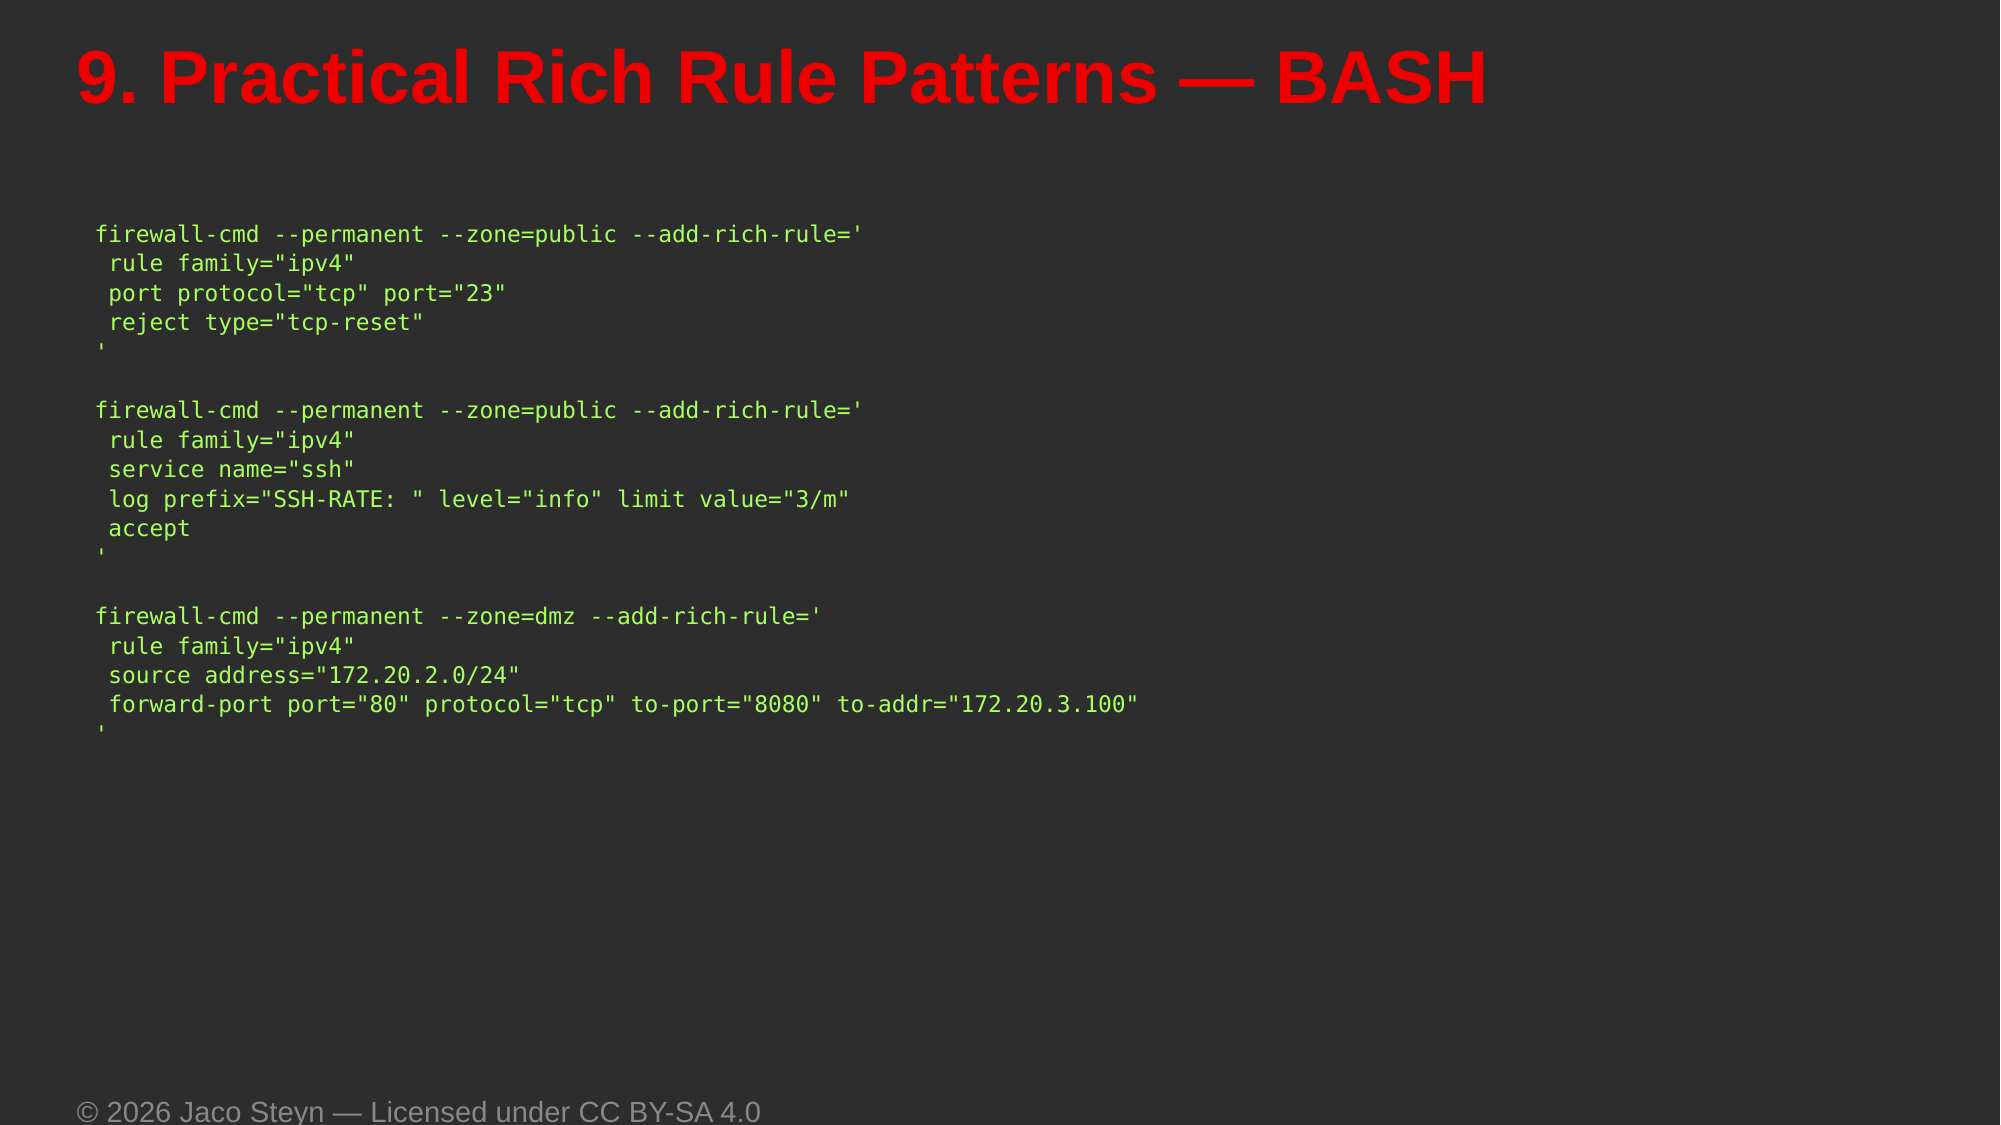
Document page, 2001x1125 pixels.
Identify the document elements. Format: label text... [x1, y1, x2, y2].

text_box 9. Practical Rich Rule Patterns — BASH [59, 23, 1942, 178]
text_box © 2026 Jaco Steyn — Licensed under CC BY-SA 4.0 [59, 1083, 1942, 1120]
text_box firewall-cmd --permanent --zone=public --add-rich-rule=' rule family="ipv4" port protocol="tcp" port="23" reject type="tcp-reset" ' firewall-cmd --permanent --zone=public --add-rich-rule=' rule family="ipv4" service name="ssh" log prefix="SSH-RATE: " level="info" limit value="3/m" accept ' firewall-cmd --permanent --zone=dmz --add-rich-rule=' rule family="ipv4" source address="172.20.2.0/24" forward-port port="80" protocol="tcp" to-port="8080" to-addr="172.20.3.100" ' [59, 194, 1942, 1052]
